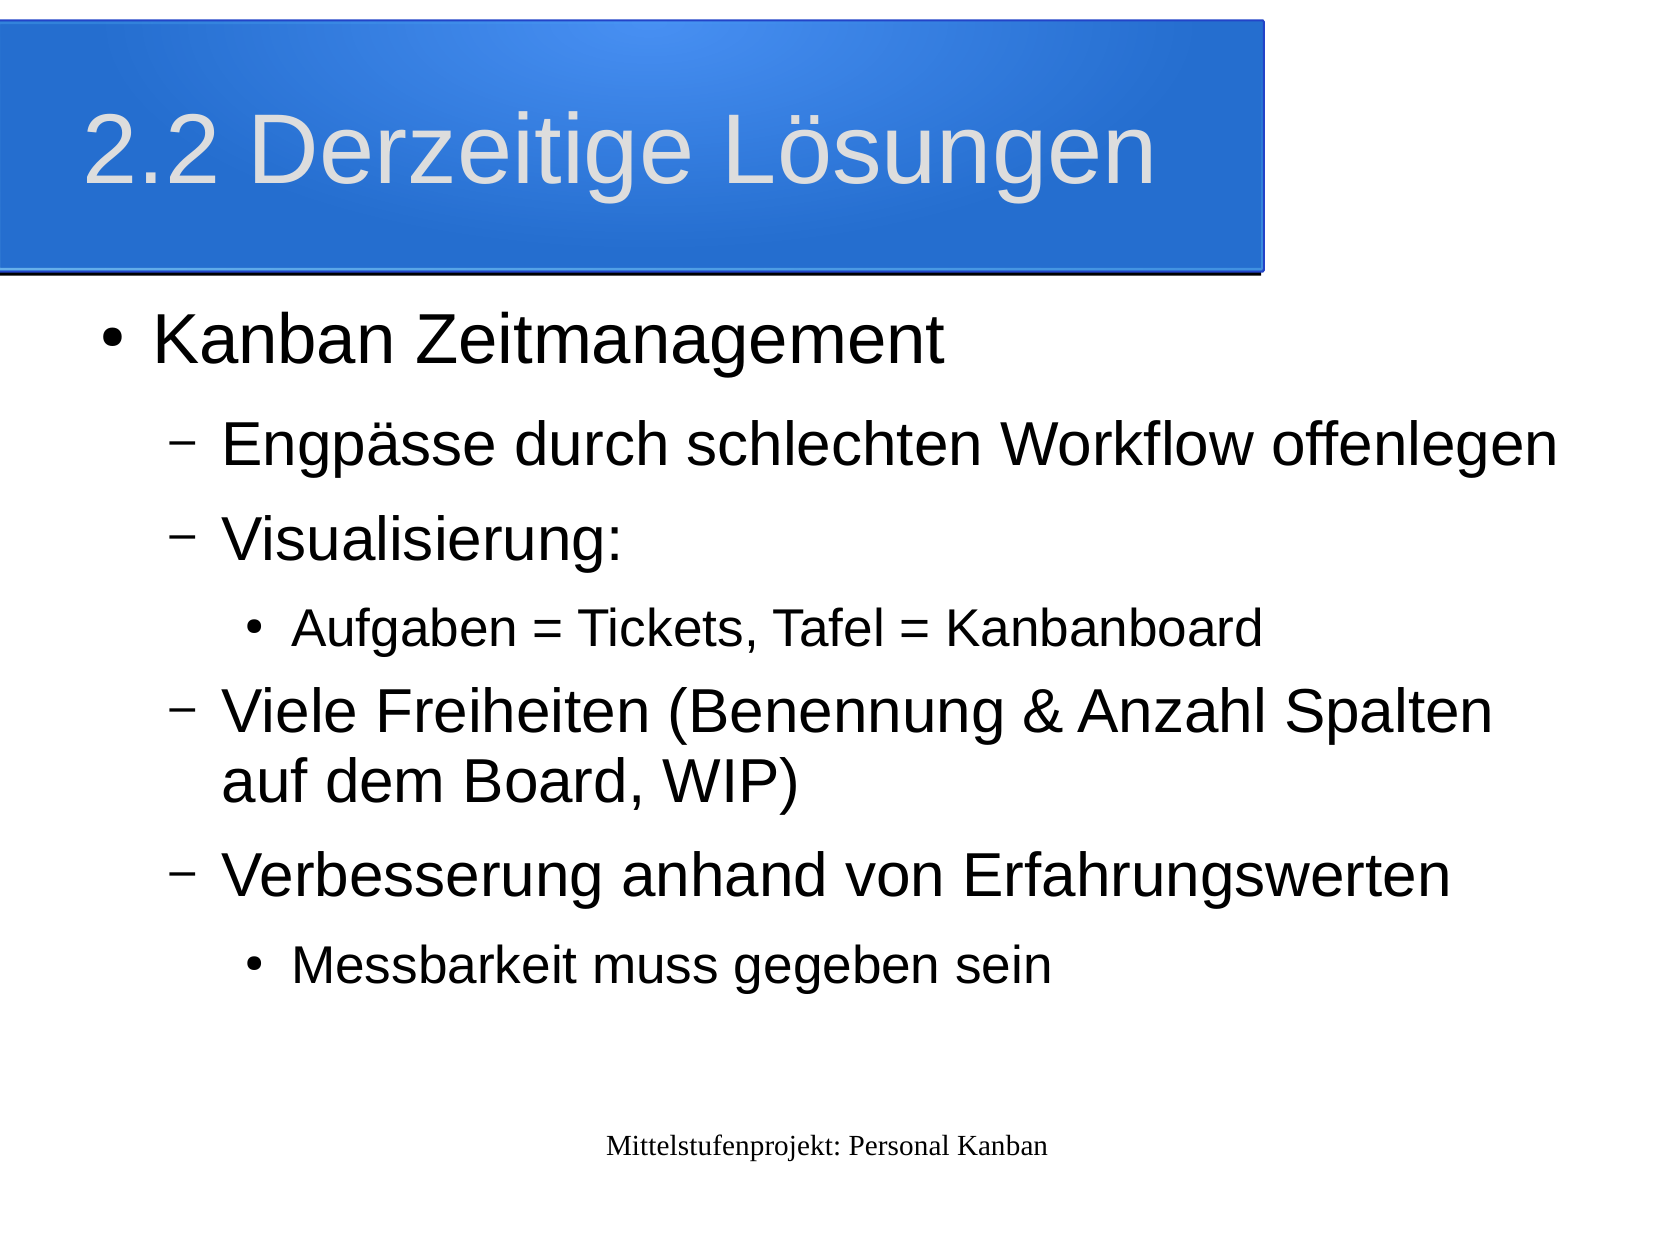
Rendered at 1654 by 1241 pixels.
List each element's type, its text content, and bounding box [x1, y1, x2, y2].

title 2.2 Derzeitige Lösungen [82, 47, 1235, 252]
list Kanban Zeitmanagement Engpässe durch schlechten Workflow offenlegen Visualisierung: Aufgaben = Tickets, Tafel = Kanbanboard Viele Freiheiten (Benennung & Anzahl Spalten auf dem Board, WIP) Verbesserung anhand von Erfahrungswerten Messbarkeit muss gegeben sein [82, 299, 1571, 1019]
